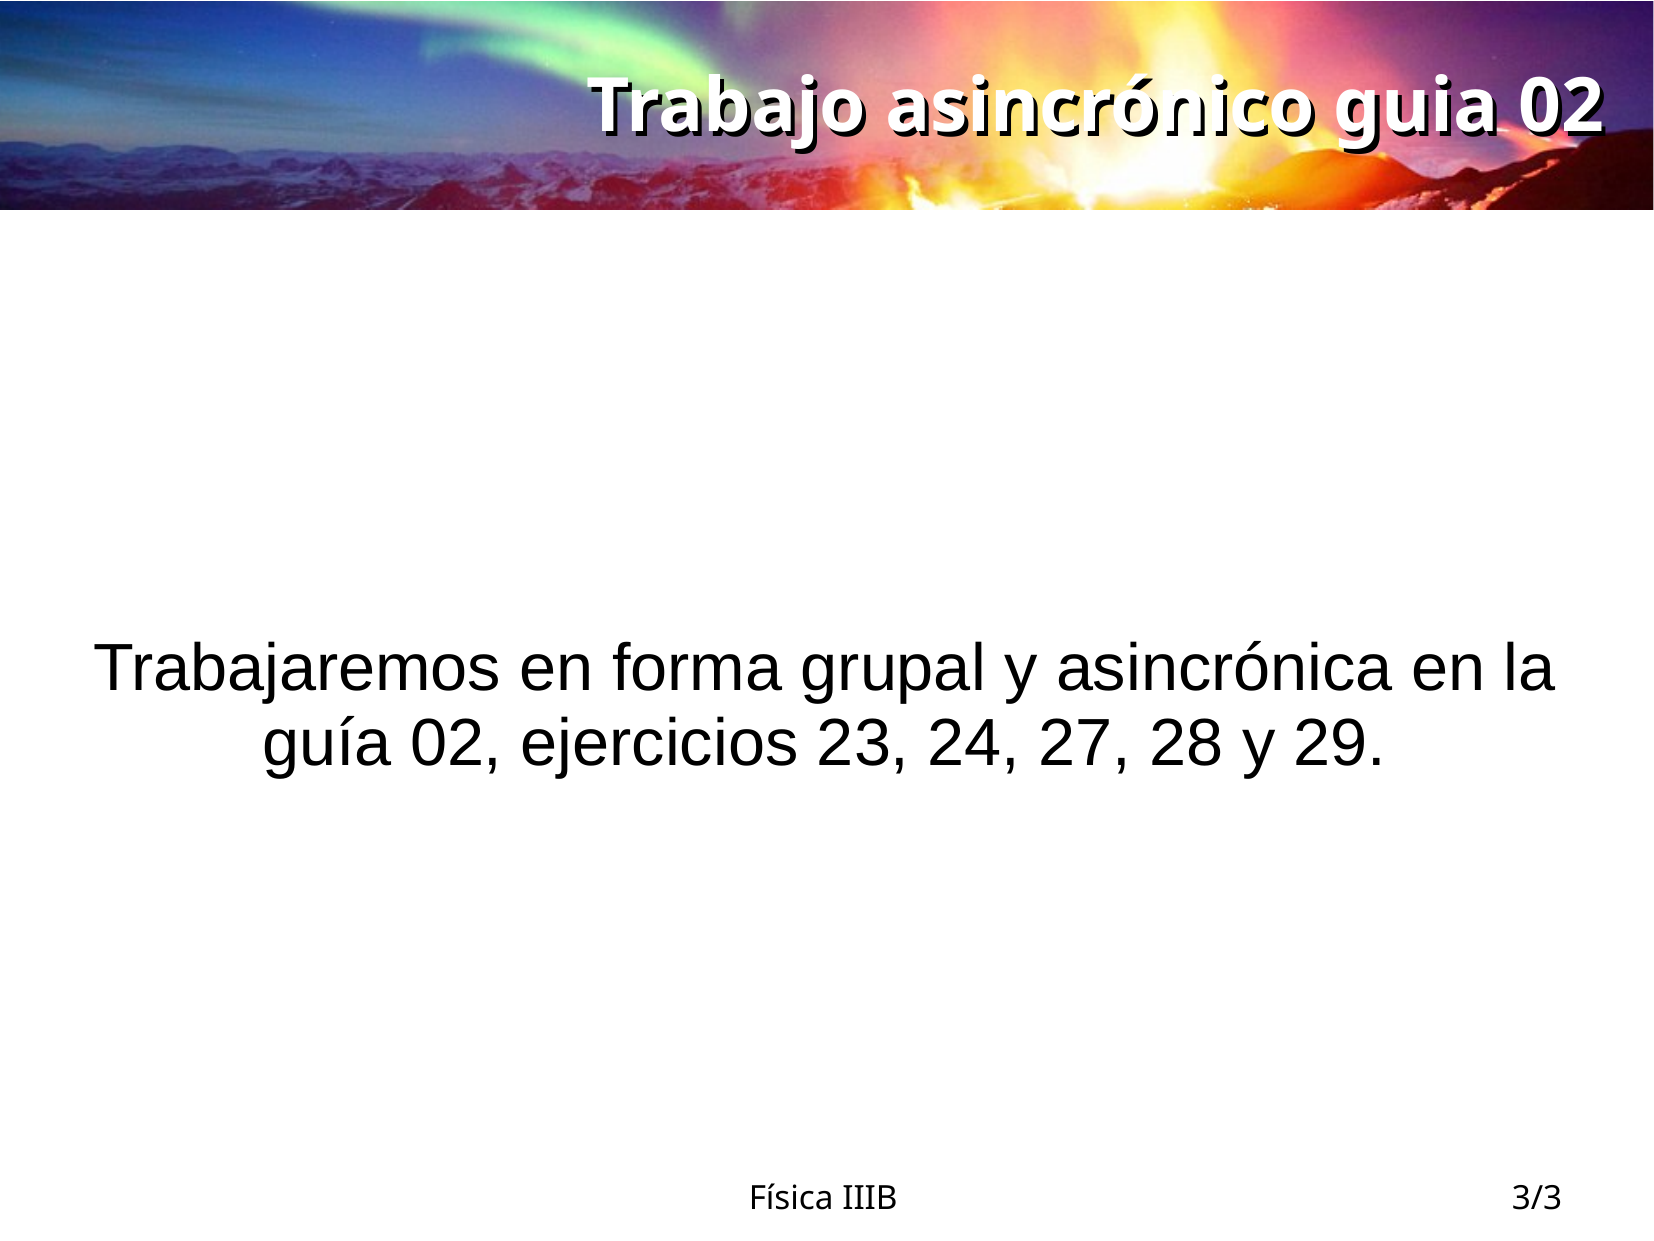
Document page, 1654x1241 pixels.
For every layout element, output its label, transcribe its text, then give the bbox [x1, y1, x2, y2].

text_box Trabajaremos en forma grupal y asincrónica en la guía 02, ejercicios 23, 24, 27, 28 y 29. [45, 255, 1606, 1156]
title Trabajo asincrónico guia 02 [45, 15, 1606, 191]
picture [0, 1, 1654, 210]
